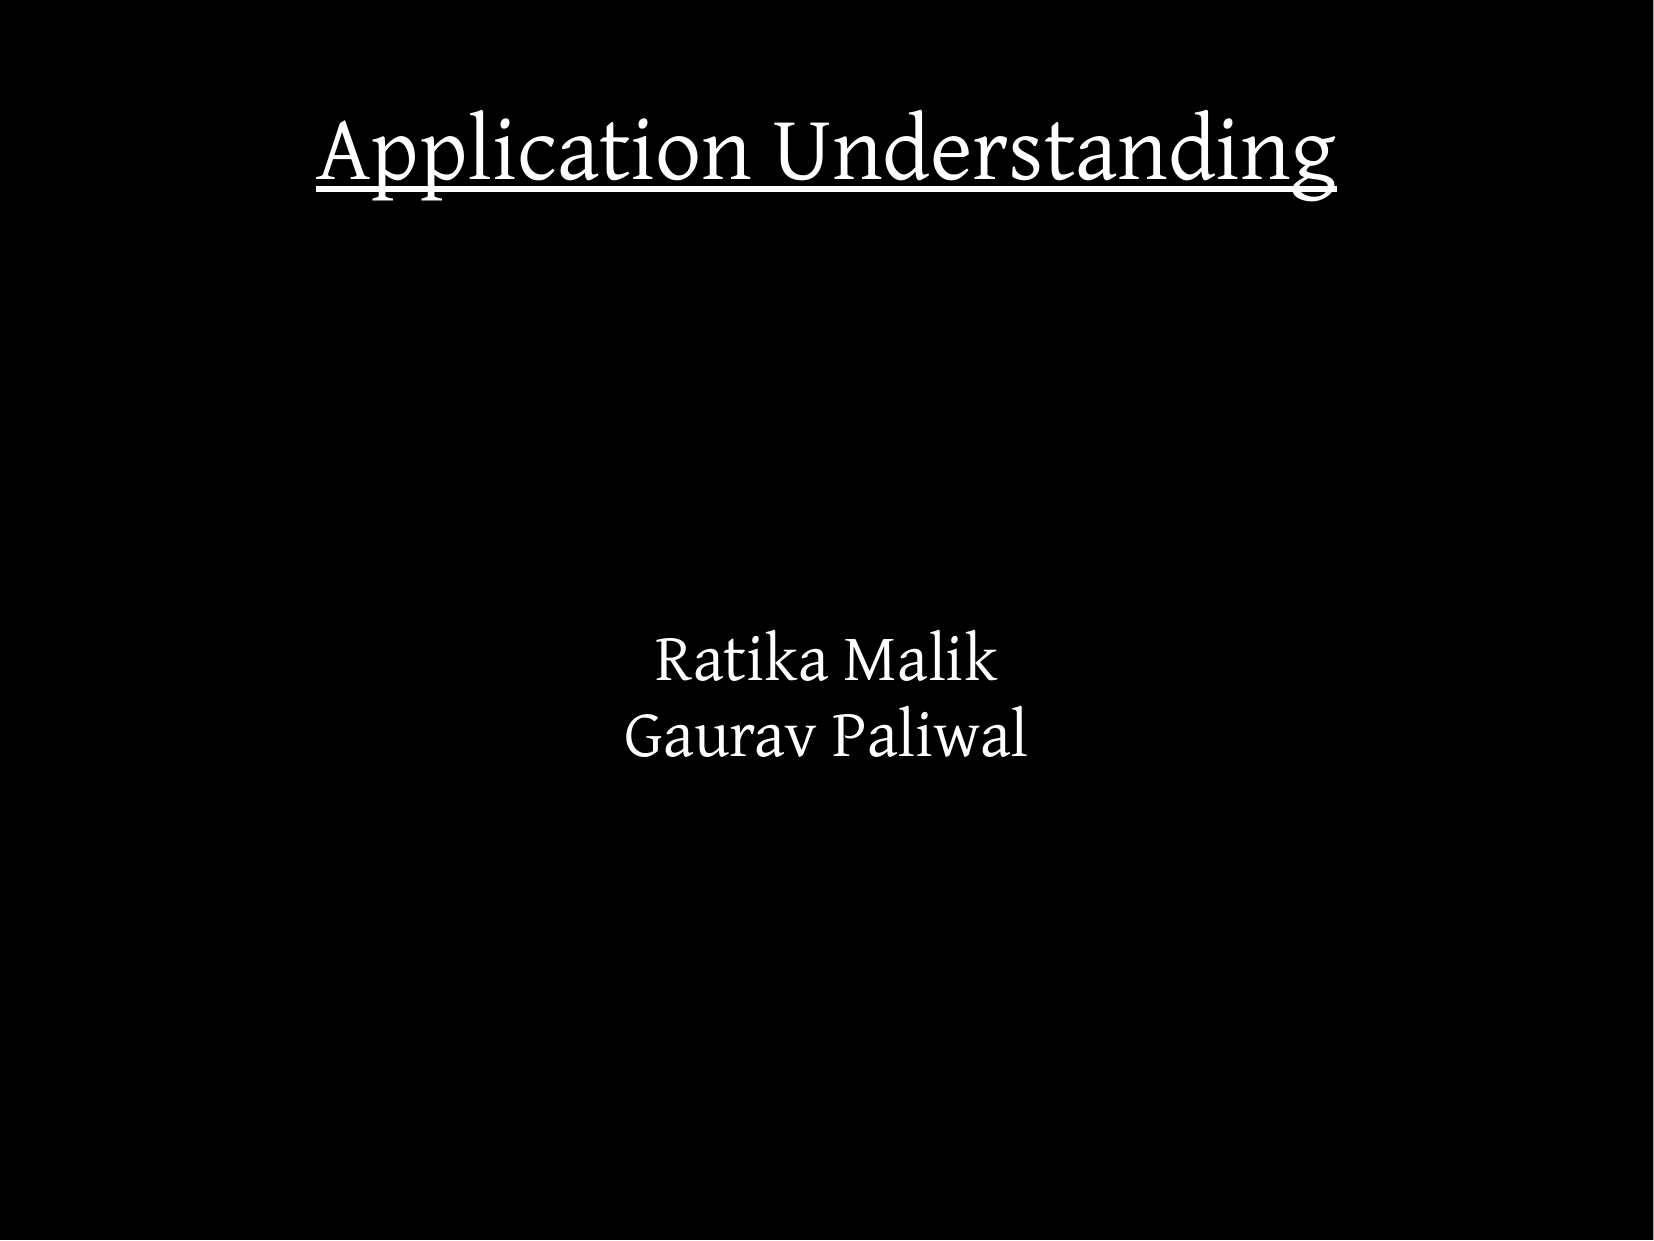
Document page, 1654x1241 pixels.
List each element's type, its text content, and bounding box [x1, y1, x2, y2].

title Application Understanding [82, 49, 1571, 257]
subtitle Ratika Malik Gaurav Paliwal [82, 290, 1571, 1109]
